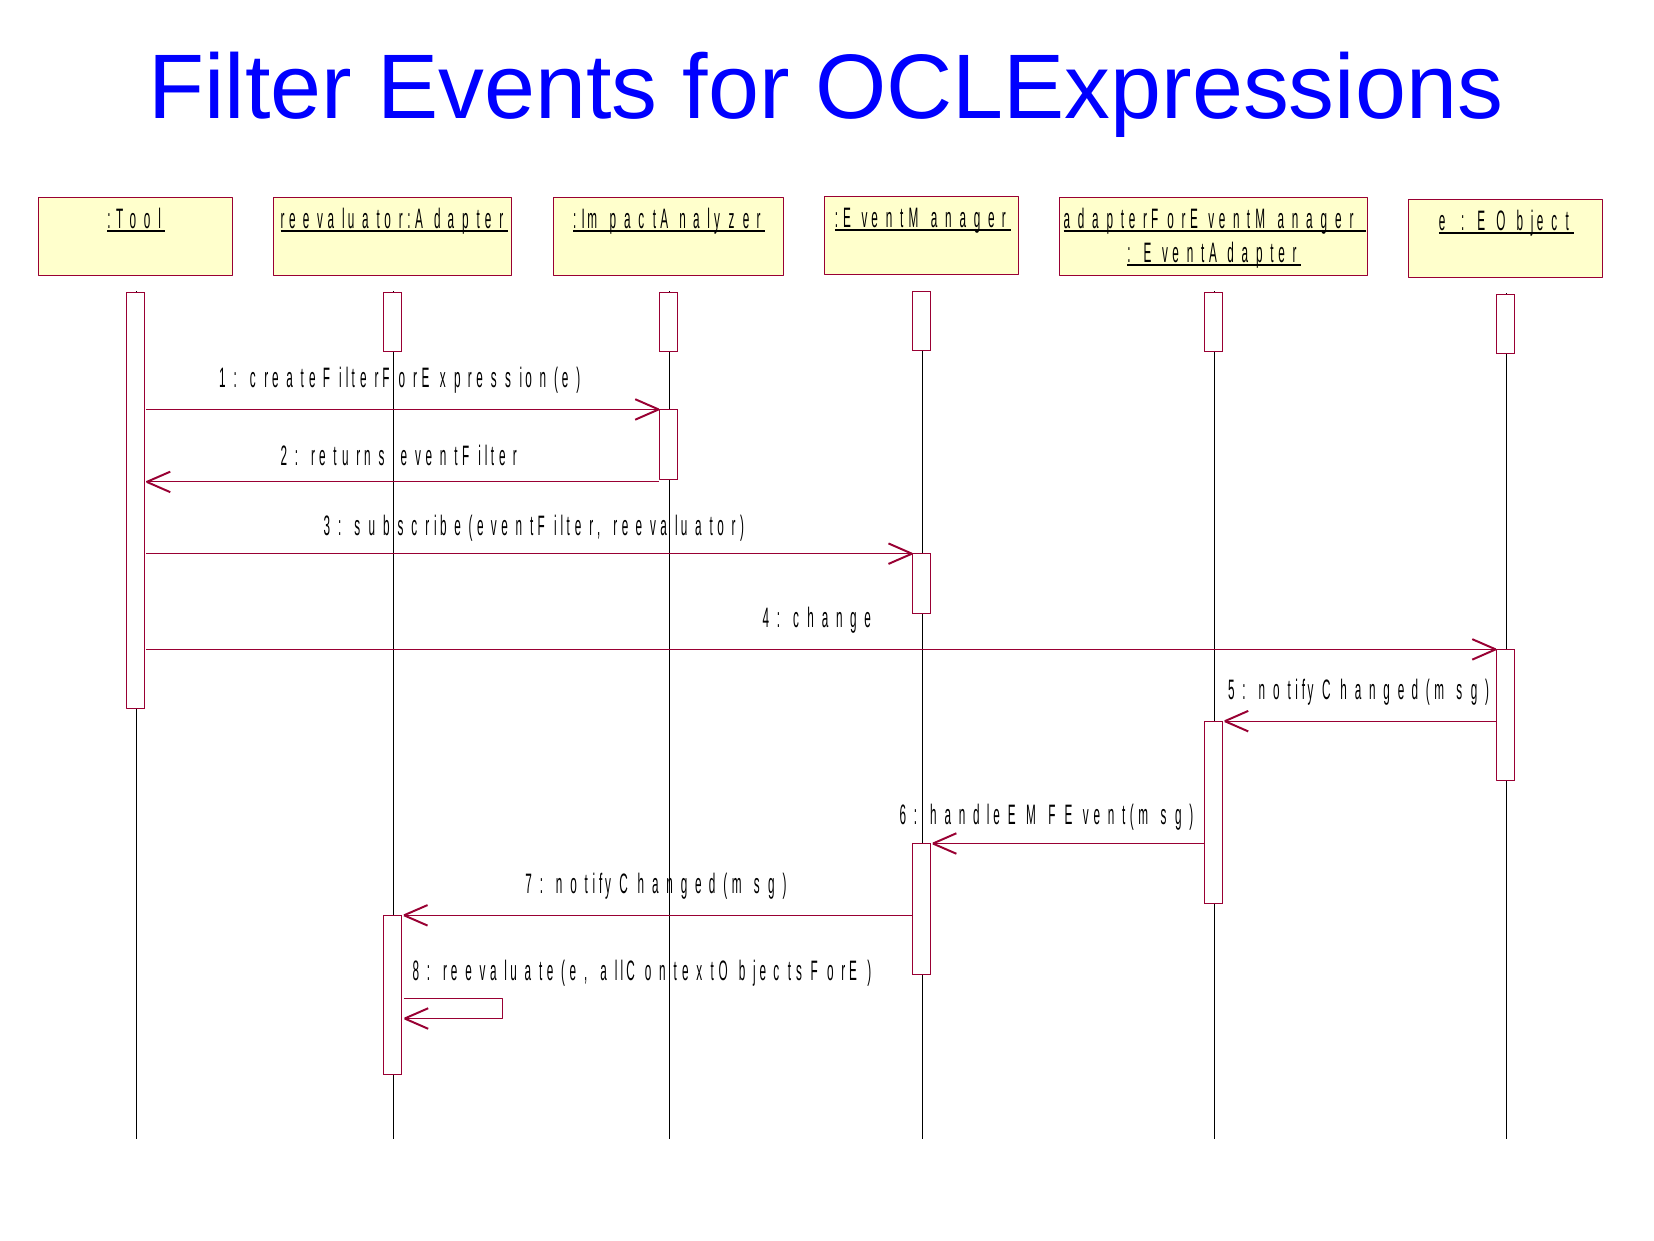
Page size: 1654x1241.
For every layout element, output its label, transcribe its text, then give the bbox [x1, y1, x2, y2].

title Filter Events for OCLExpressions [82, 19, 1571, 146]
picture [0, 146, 1654, 1241]
